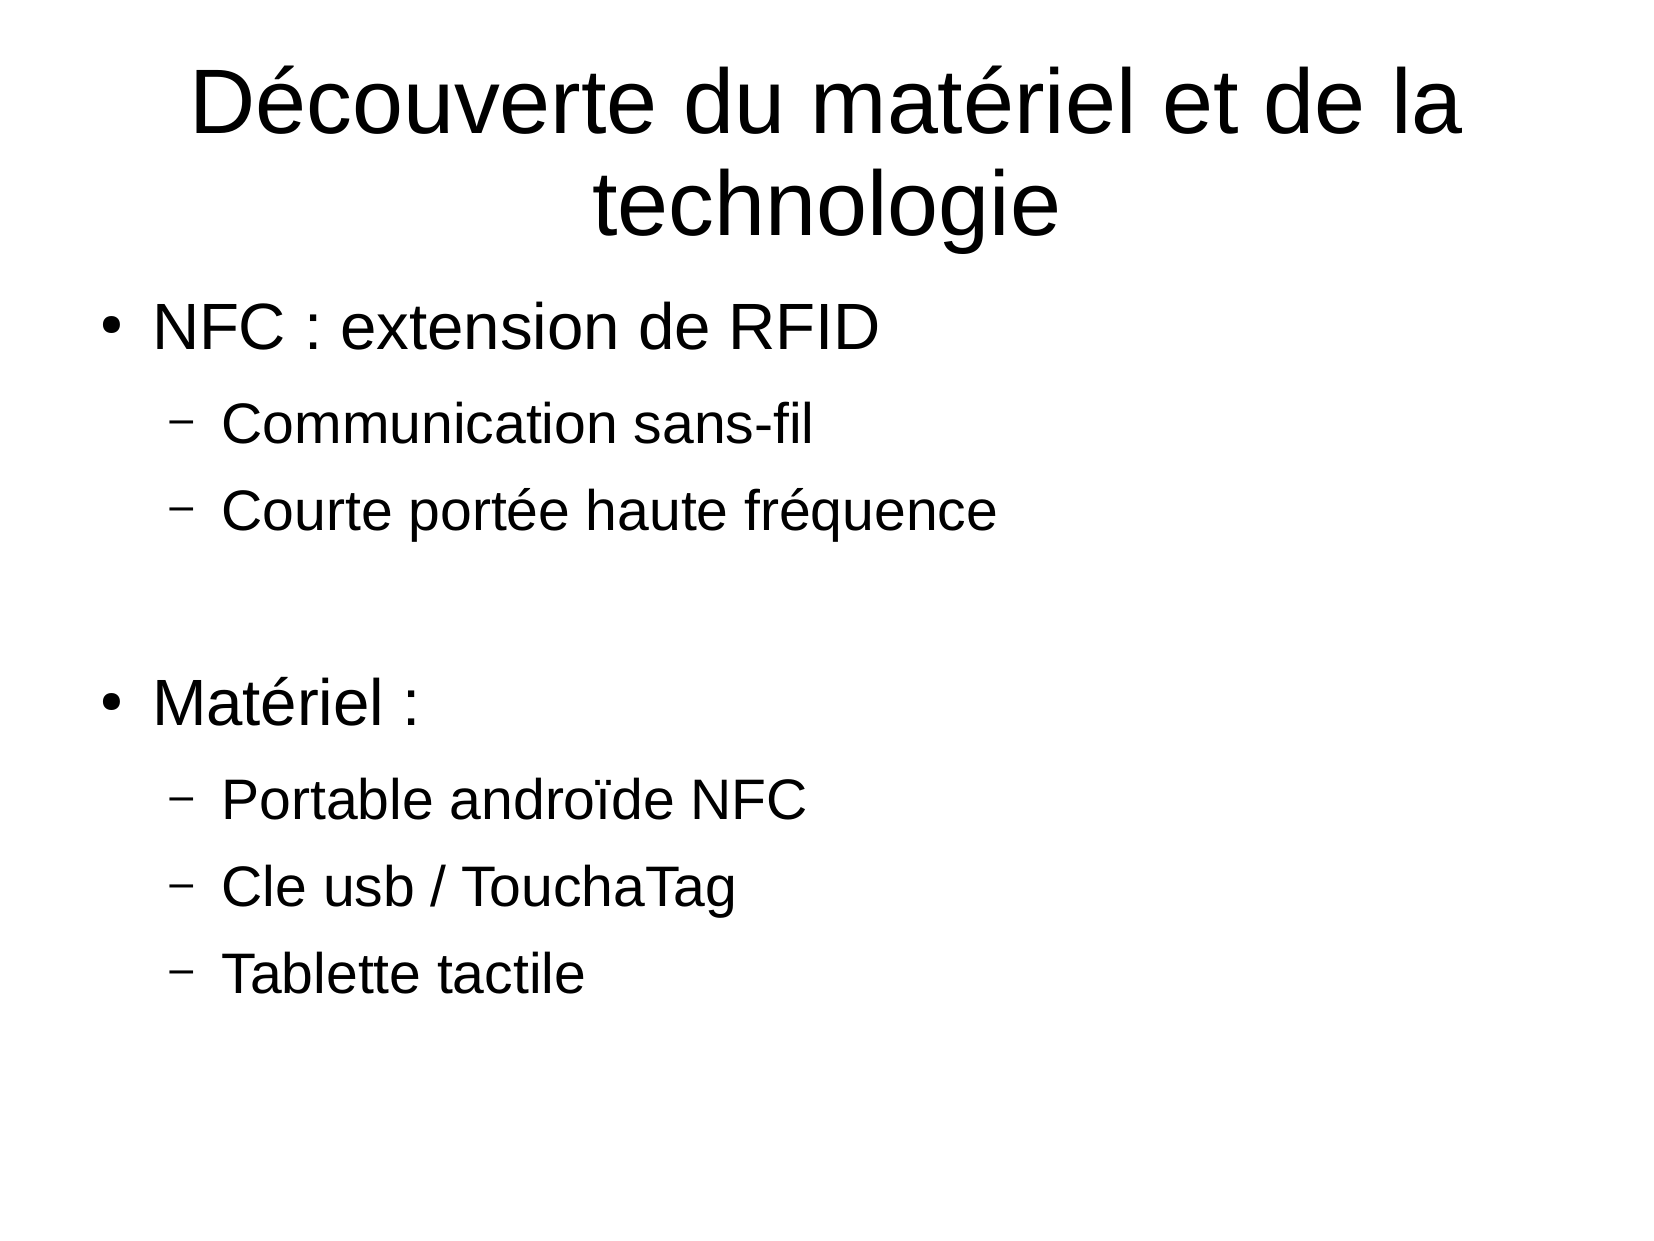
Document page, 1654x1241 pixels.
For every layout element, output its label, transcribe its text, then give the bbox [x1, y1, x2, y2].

title Découverte du matériel et de la technologie [82, 49, 1571, 257]
list NFC : extension de RFID Communication sans-fil Courte portée haute fréquence Matériel : Portable androïde NFC Cle usb / TouchaTag Tablette tactile [82, 290, 1538, 1010]
